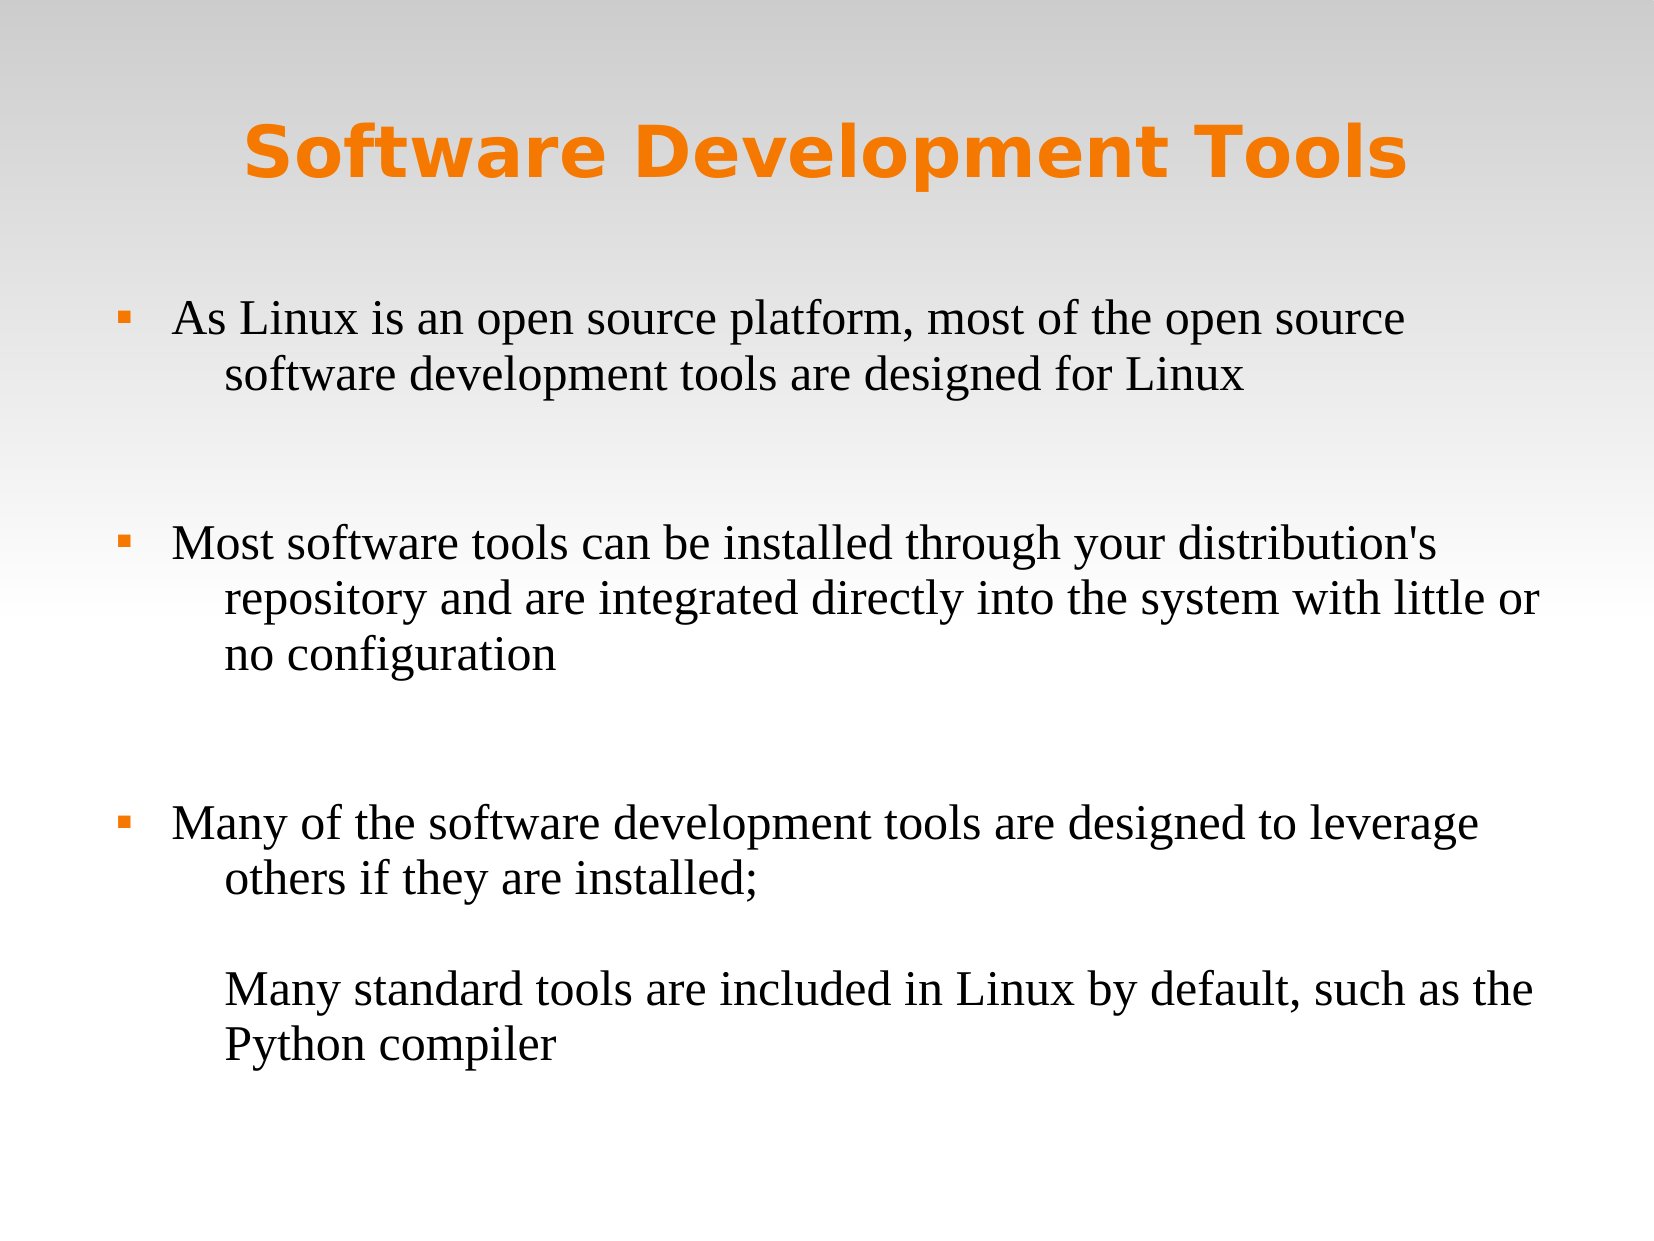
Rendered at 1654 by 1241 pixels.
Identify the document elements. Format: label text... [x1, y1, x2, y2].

list As Linux is an open source platform, most of the open source software development tools are designed for Linux Most software tools can be installed through your distribution's repository and are integrated directly into the system with little or no configuration Many of the software development tools are designed to leverage others if they are installed; Many standard tools are included in Linux by default, such as the Python compiler [82, 290, 1571, 1135]
title Software Development Tools [82, 49, 1571, 257]
